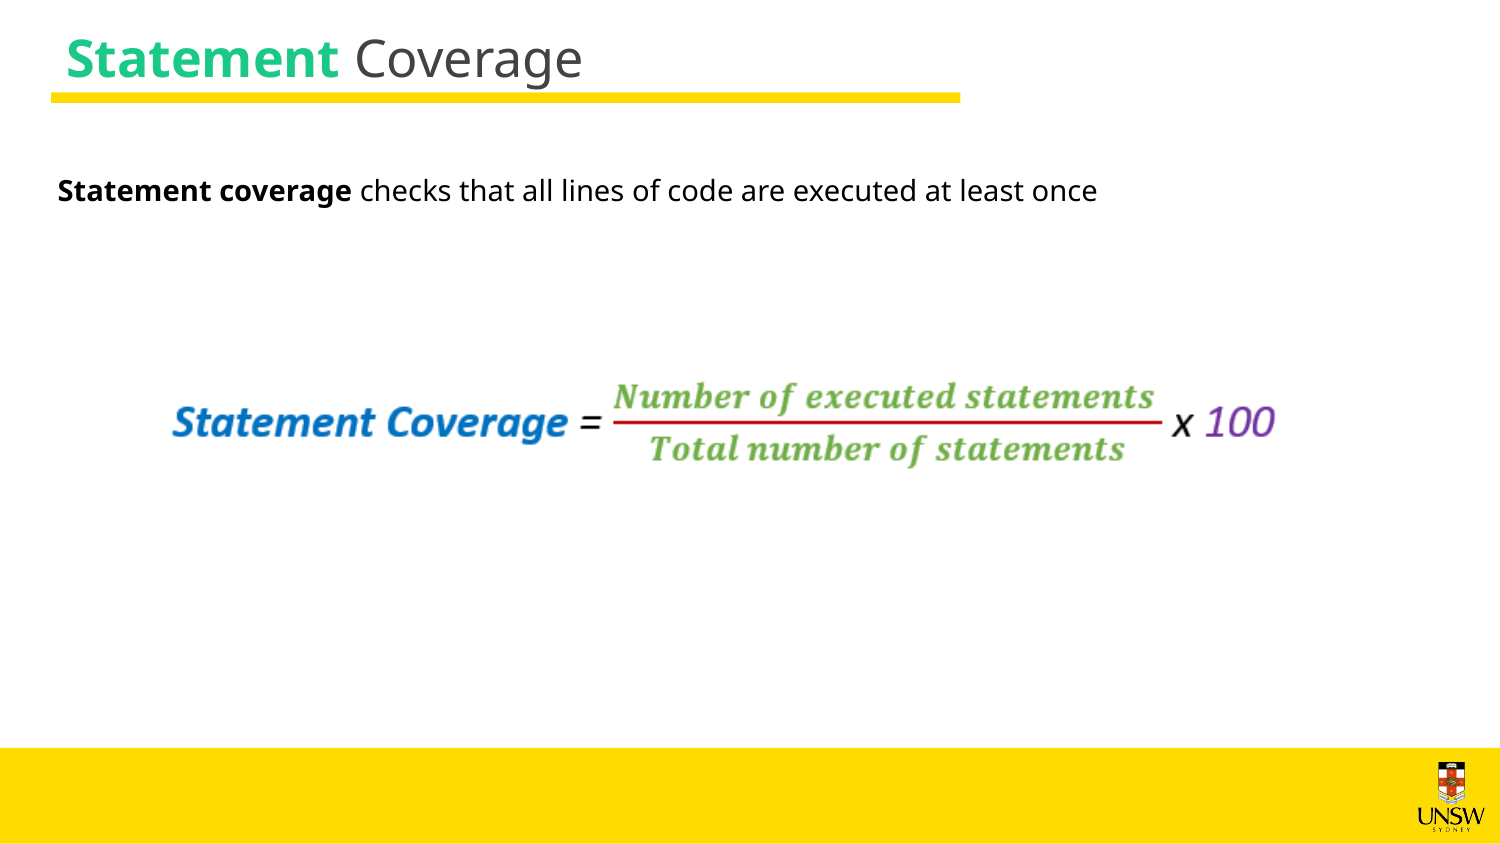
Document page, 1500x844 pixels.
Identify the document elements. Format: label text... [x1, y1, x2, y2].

text_box [51, 92, 961, 103]
picture [1418, 762, 1485, 832]
picture [160, 369, 1286, 475]
text_box Statement coverage checks that all lines of code are executed at least once [42, 157, 1404, 223]
text_box Statement Coverage [51, 18, 1449, 103]
